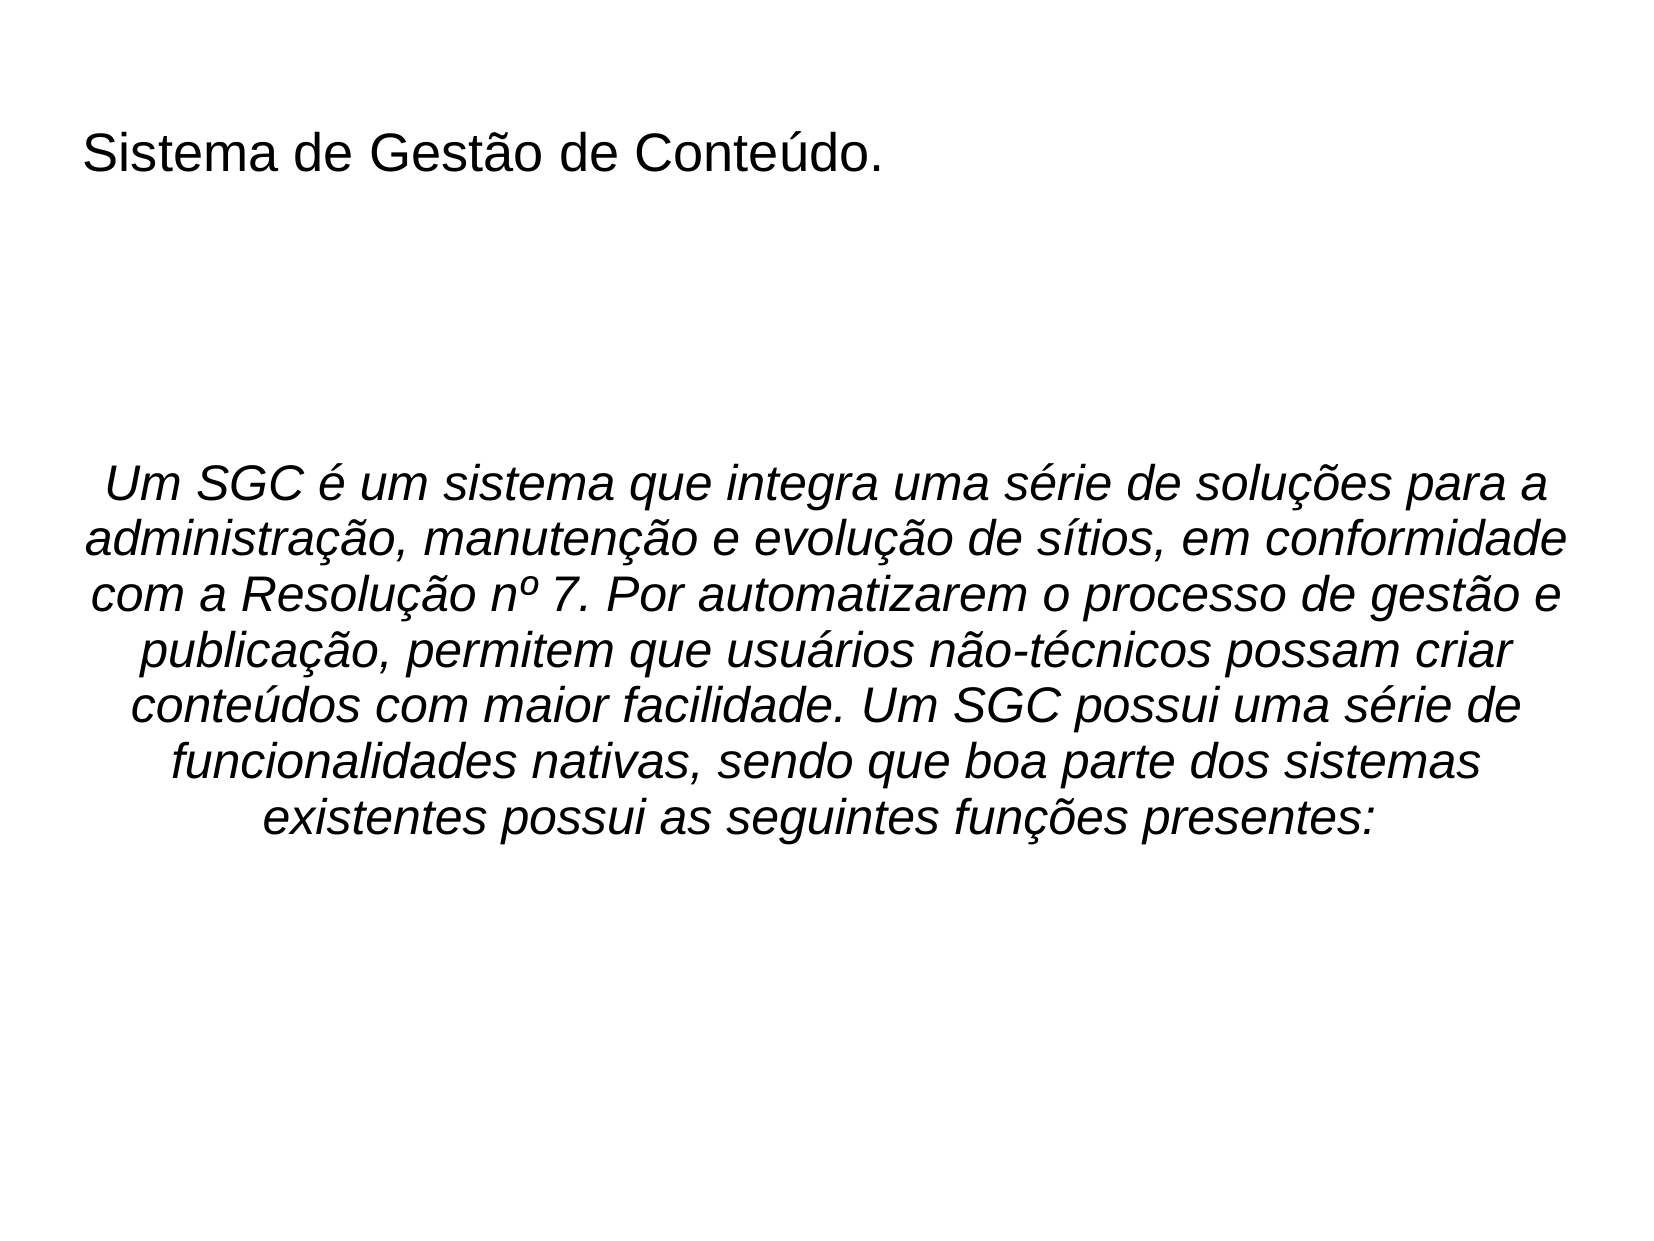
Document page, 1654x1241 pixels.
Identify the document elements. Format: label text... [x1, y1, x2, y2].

title Sistema de Gestão de Conteúdo. [82, 49, 1571, 257]
subtitle Um SGC é um sistema que integra uma série de soluções para a administração, manutenção e evolução de sítios, em conformidade com a Resolução nº 7. Por automatizarem o processo de gestão e publicação, permitem que usuários não-técnicos possam criar conteúdos com maior facilidade. Um SGC possui uma série de funcionalidades nativas, sendo que boa parte dos sistemas existentes possui as seguintes funções presentes: [82, 290, 1571, 1010]
